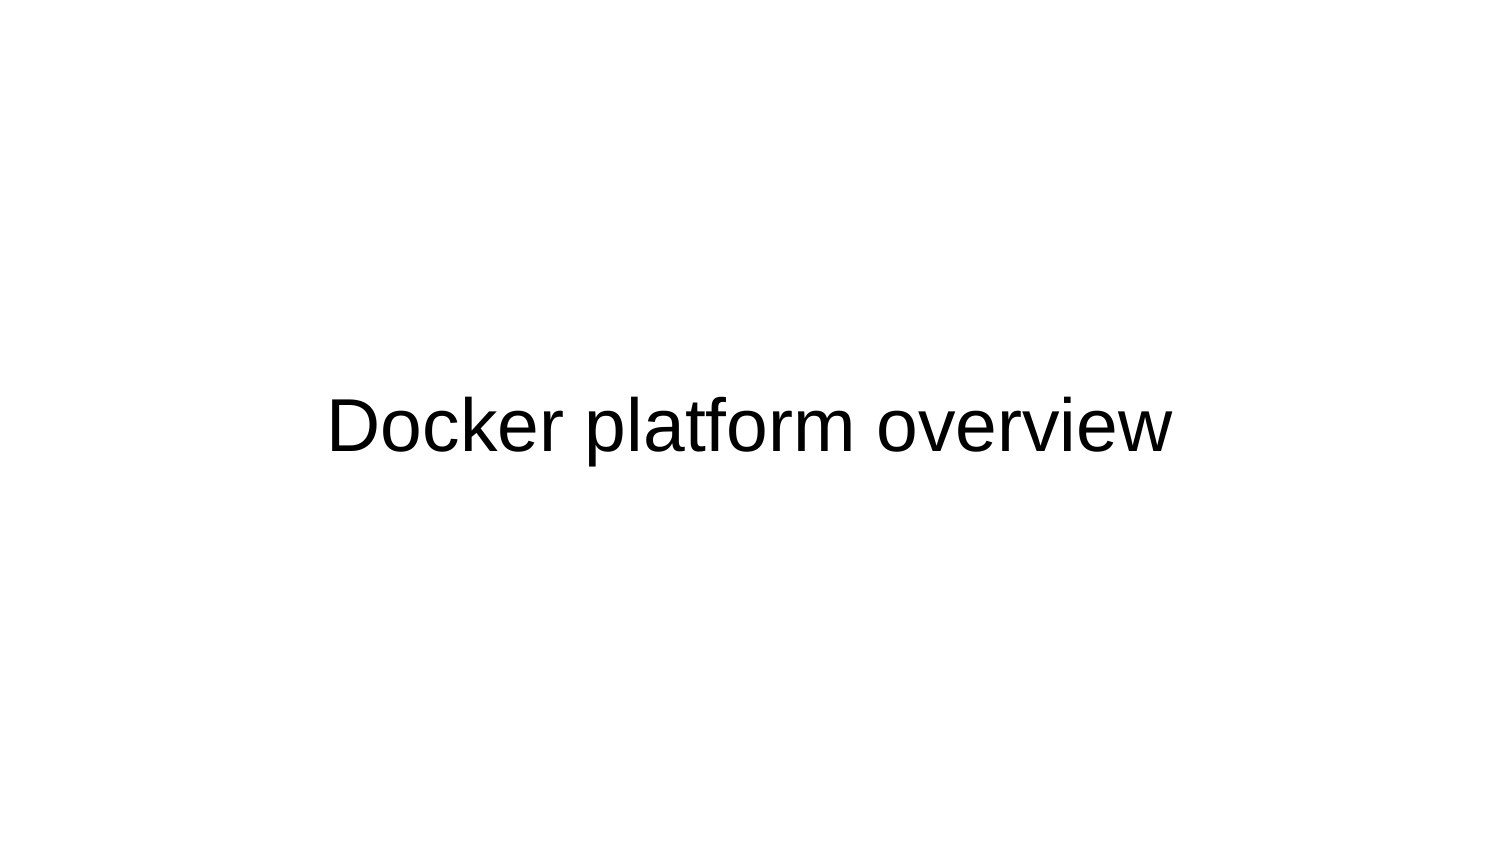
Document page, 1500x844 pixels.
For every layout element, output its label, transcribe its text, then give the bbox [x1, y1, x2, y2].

title Docker platform overview [51, 352, 1449, 491]
